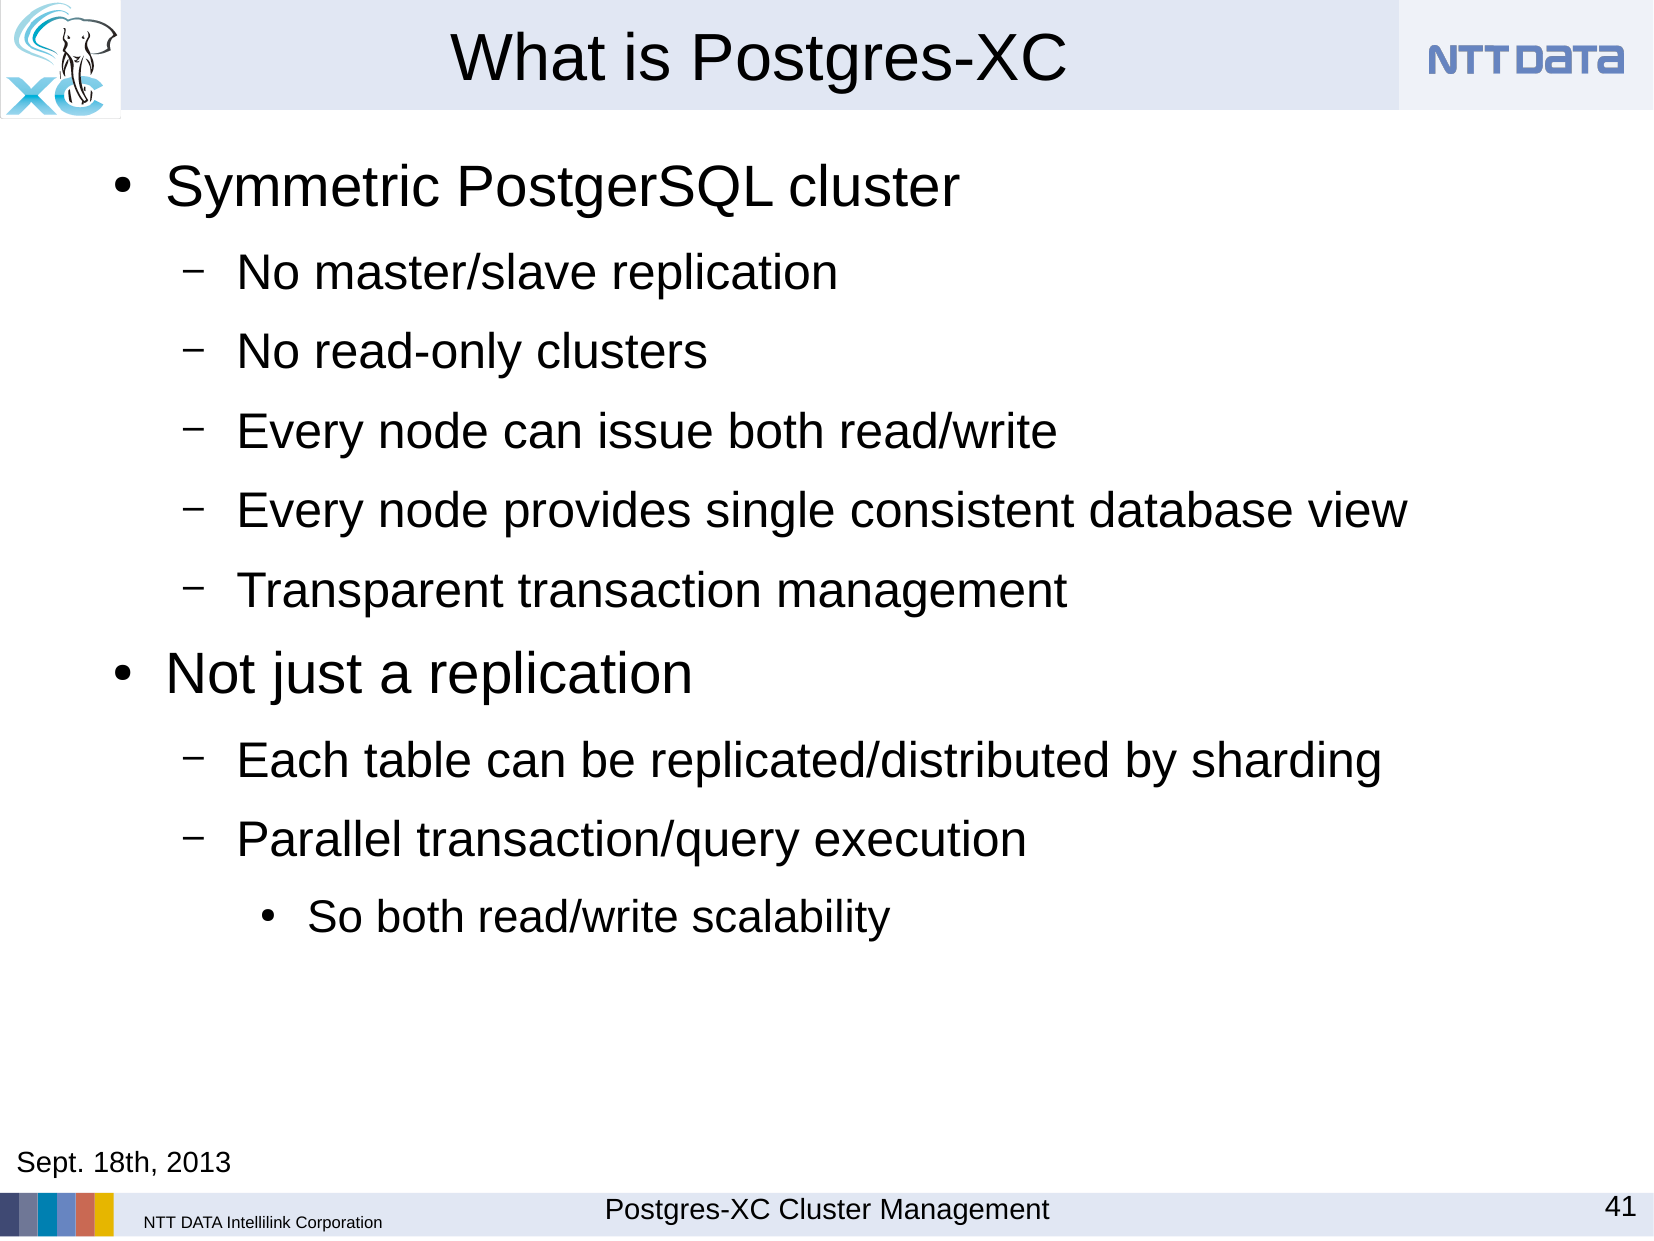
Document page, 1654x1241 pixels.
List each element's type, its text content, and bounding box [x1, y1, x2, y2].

picture [0, 0, 121, 119]
title What is Postgres-XC [120, 3, 1399, 110]
picture [1429, 45, 1624, 74]
list Symmetric PostgerSQL cluster No master/slave replication No read-only clusters Every node can issue both read/write Every node provides single consistent database view Transparent transaction management Not just a replication Each table can be replicated/distributed by sharding Parallel transaction/query execution So both read/write scalability [94, 153, 1583, 1134]
